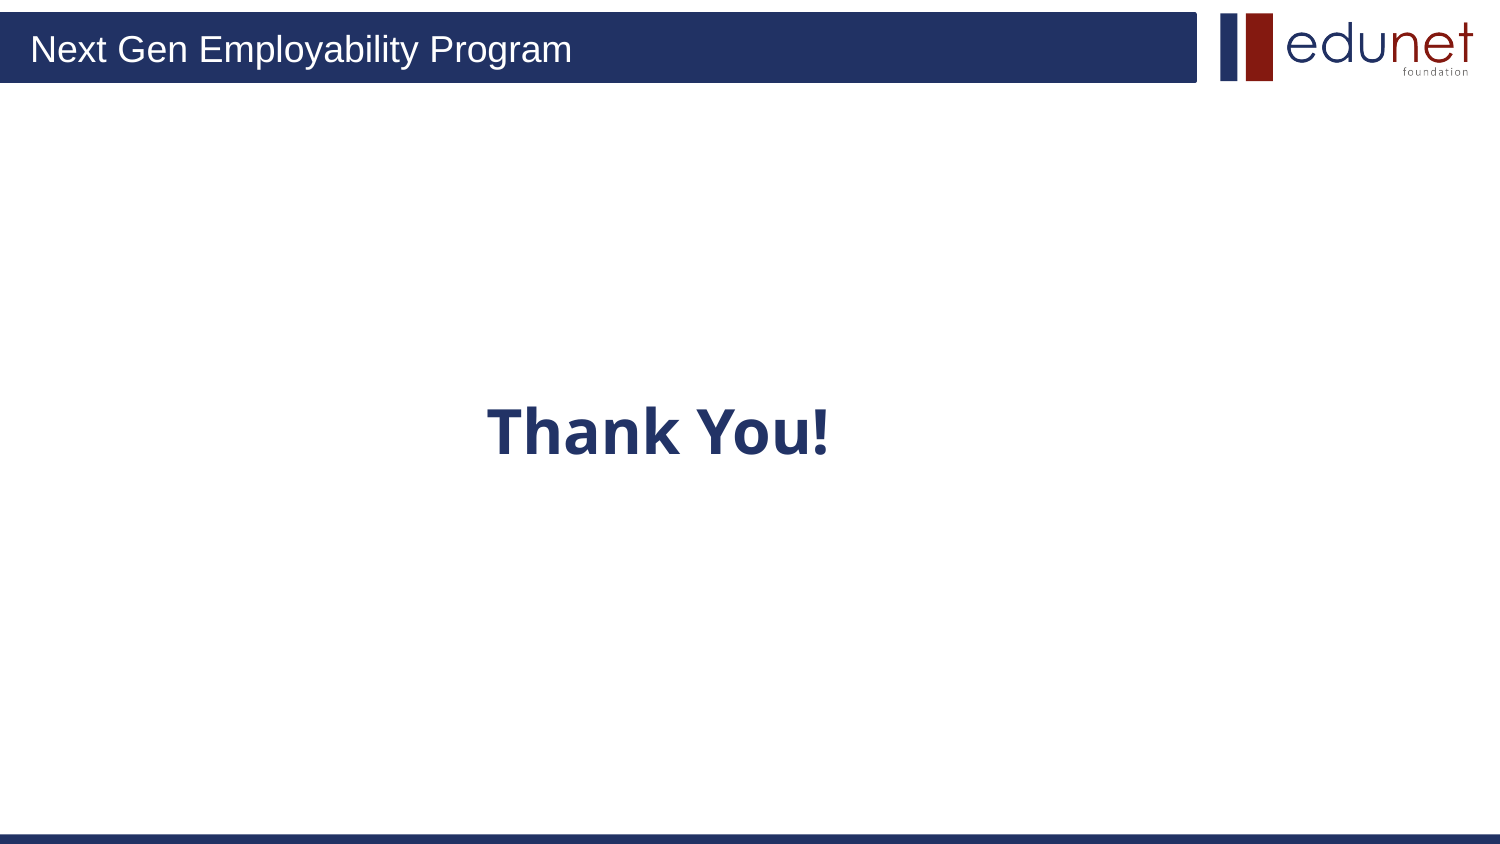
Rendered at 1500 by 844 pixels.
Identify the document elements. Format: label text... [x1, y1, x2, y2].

picture [1279, 14, 1482, 83]
title Thank You! [484, 389, 1323, 574]
